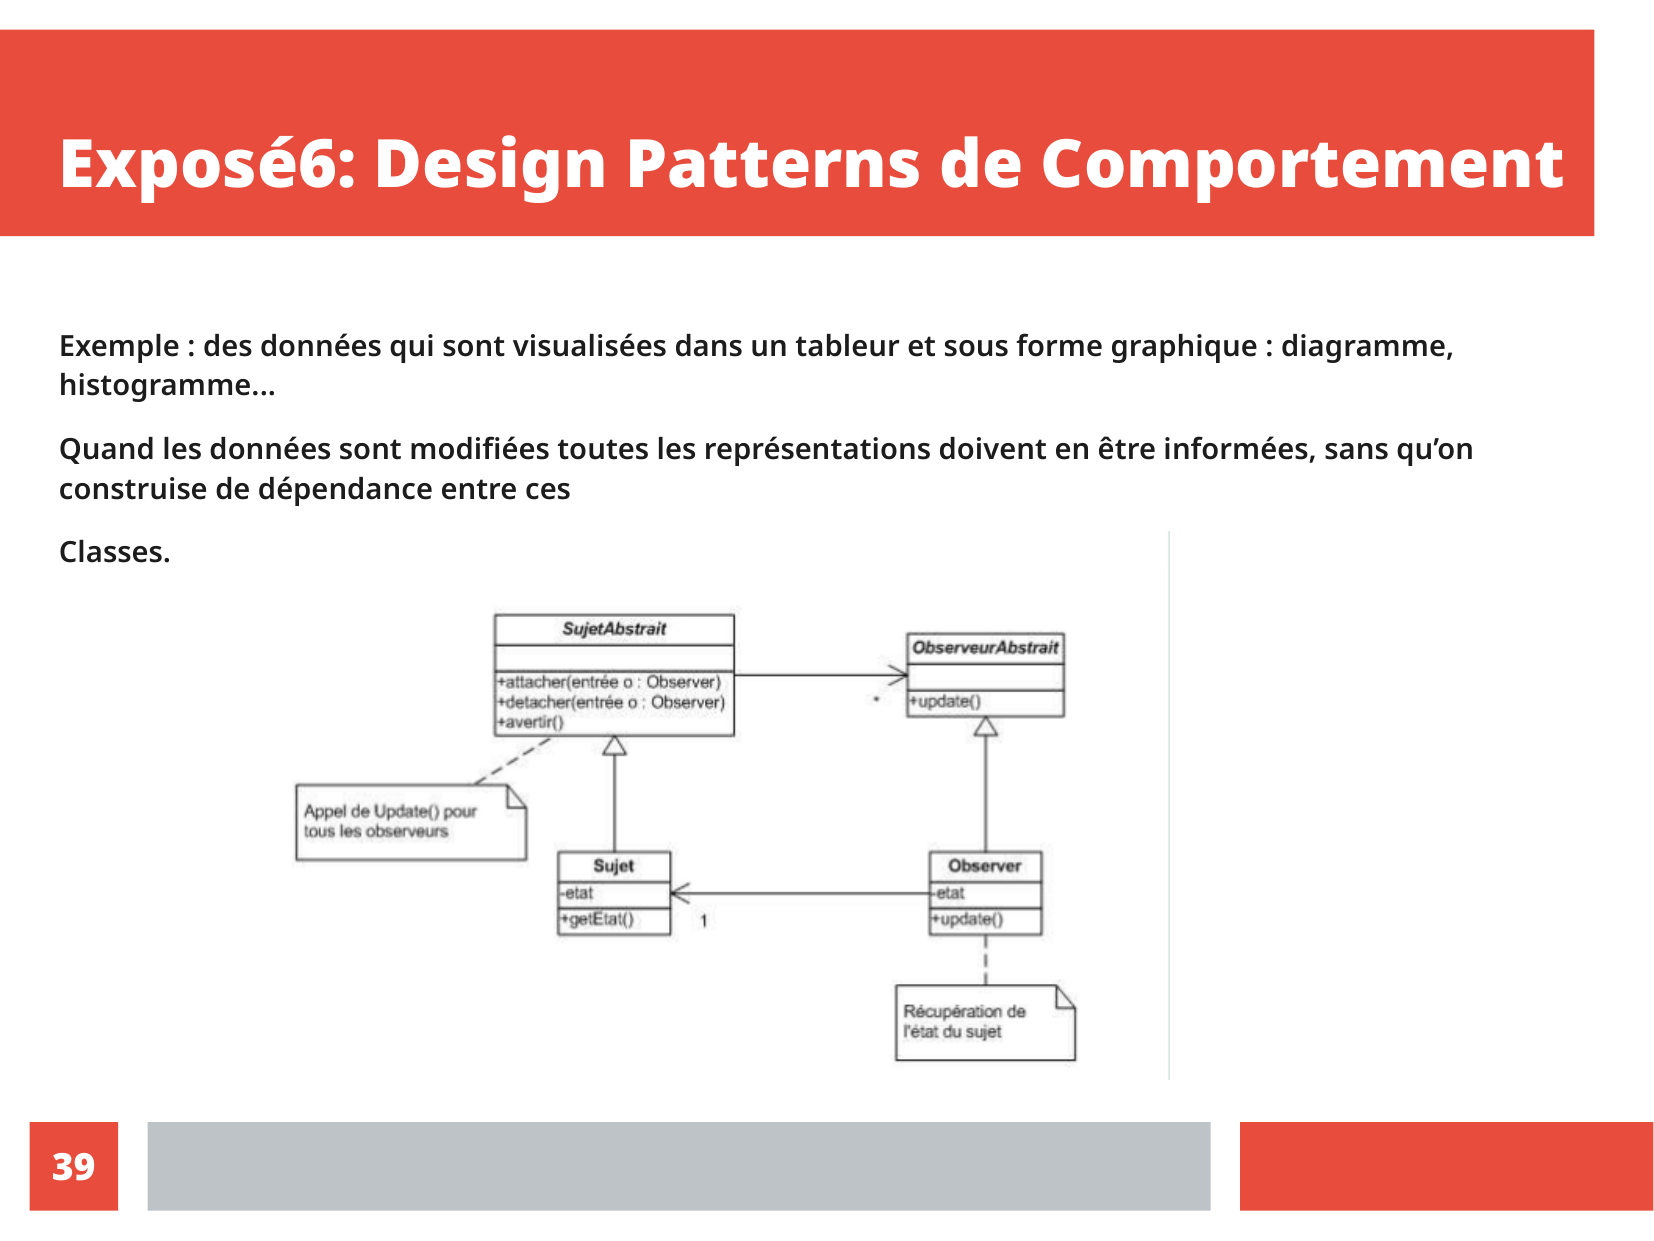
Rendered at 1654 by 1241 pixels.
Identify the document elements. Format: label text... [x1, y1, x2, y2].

title Exposé6: Design Patterns de Comportement [59, 59, 1595, 207]
picture [213, 531, 1170, 1080]
list Exemple : des données qui sont visualisées dans un tableur et sous forme graphique : diagramme, histogramme... Quand les données sont modifiées toutes les représentations doivent en être informées, sans qu’on construise de dépendance entre ces Classes. [59, 324, 1565, 1093]
